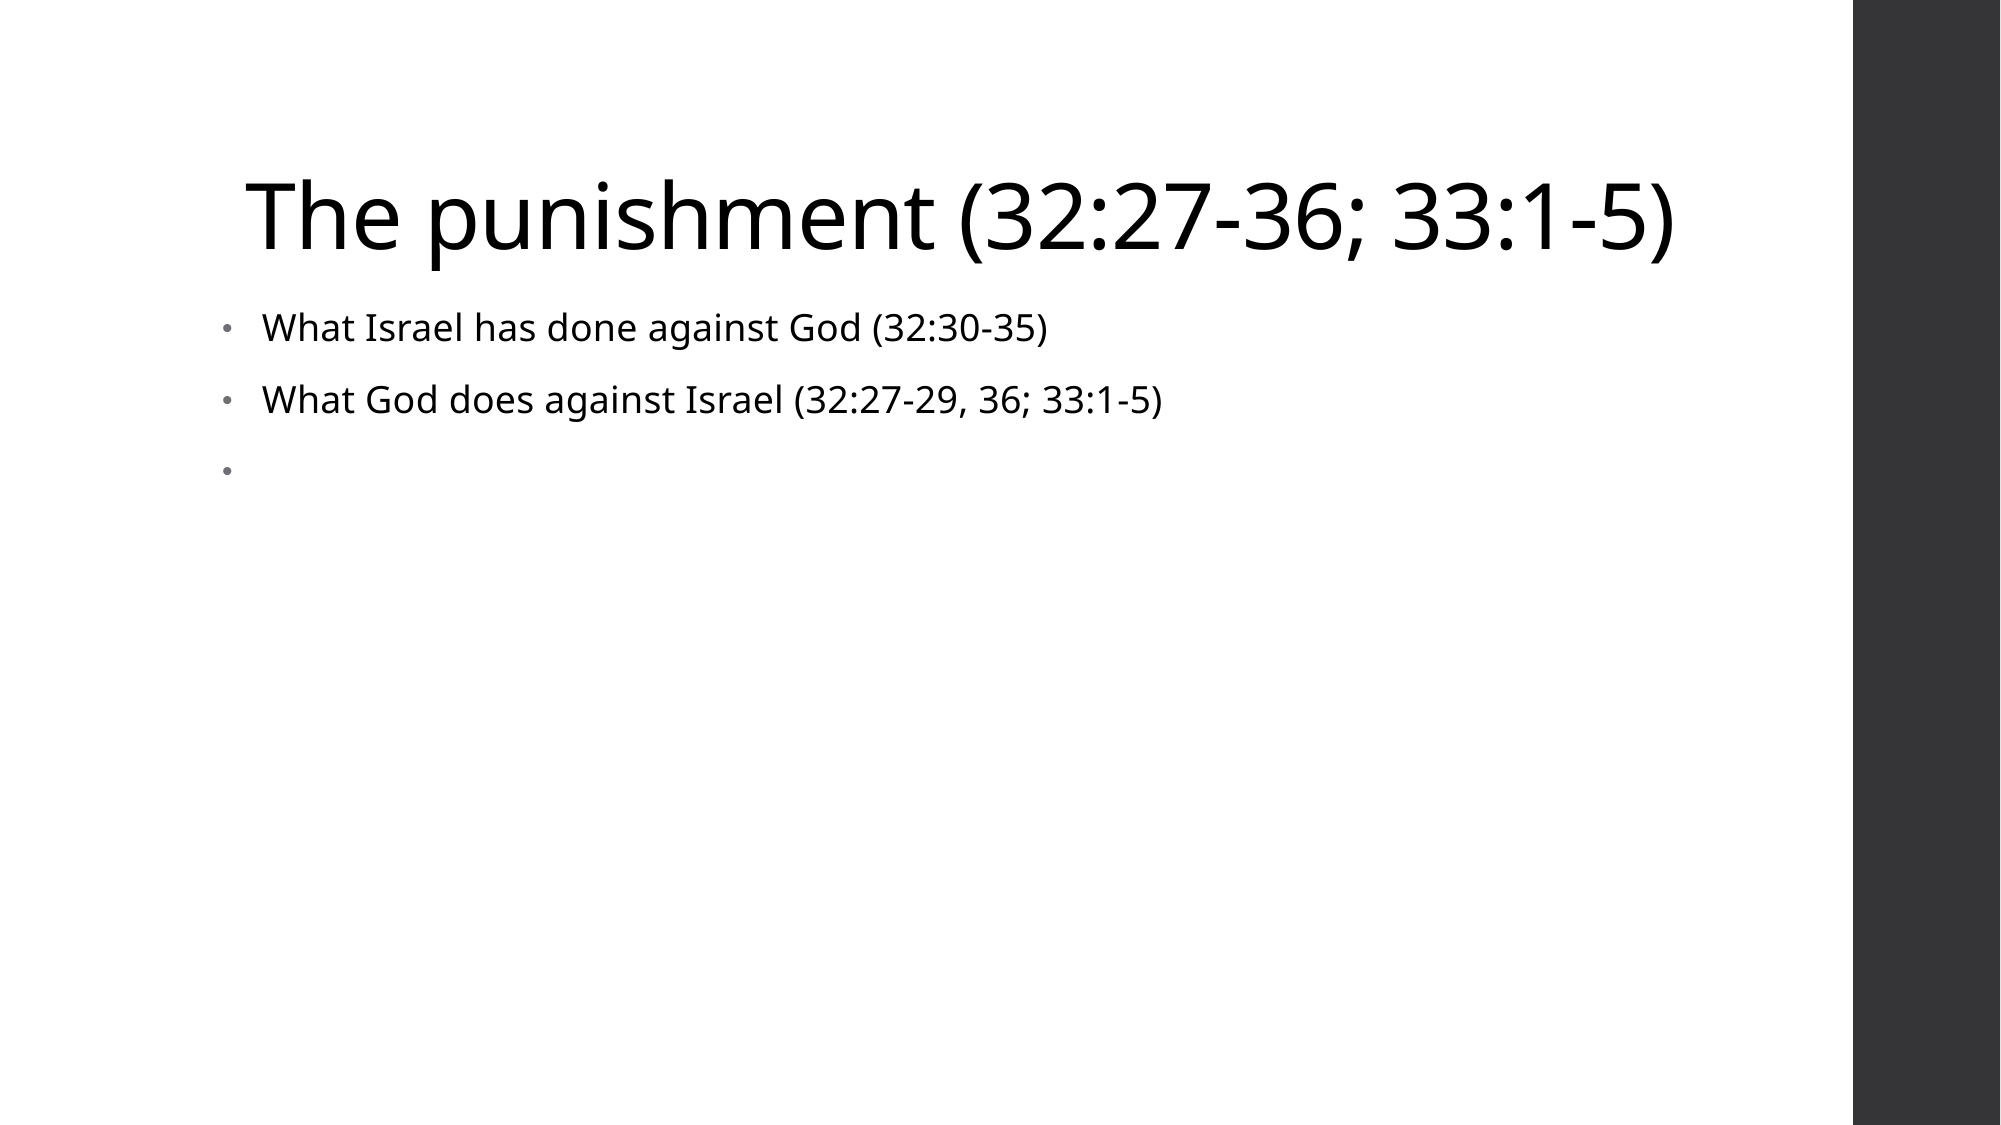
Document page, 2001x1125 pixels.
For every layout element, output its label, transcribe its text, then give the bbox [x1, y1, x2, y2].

list What Israel has done against God (32:30-35) What God does against Israel (32:27-29, 36; 33:1-5) [206, 299, 1617, 1014]
title The punishment (32:27-36; 33:1-5) [206, 60, 1797, 278]
